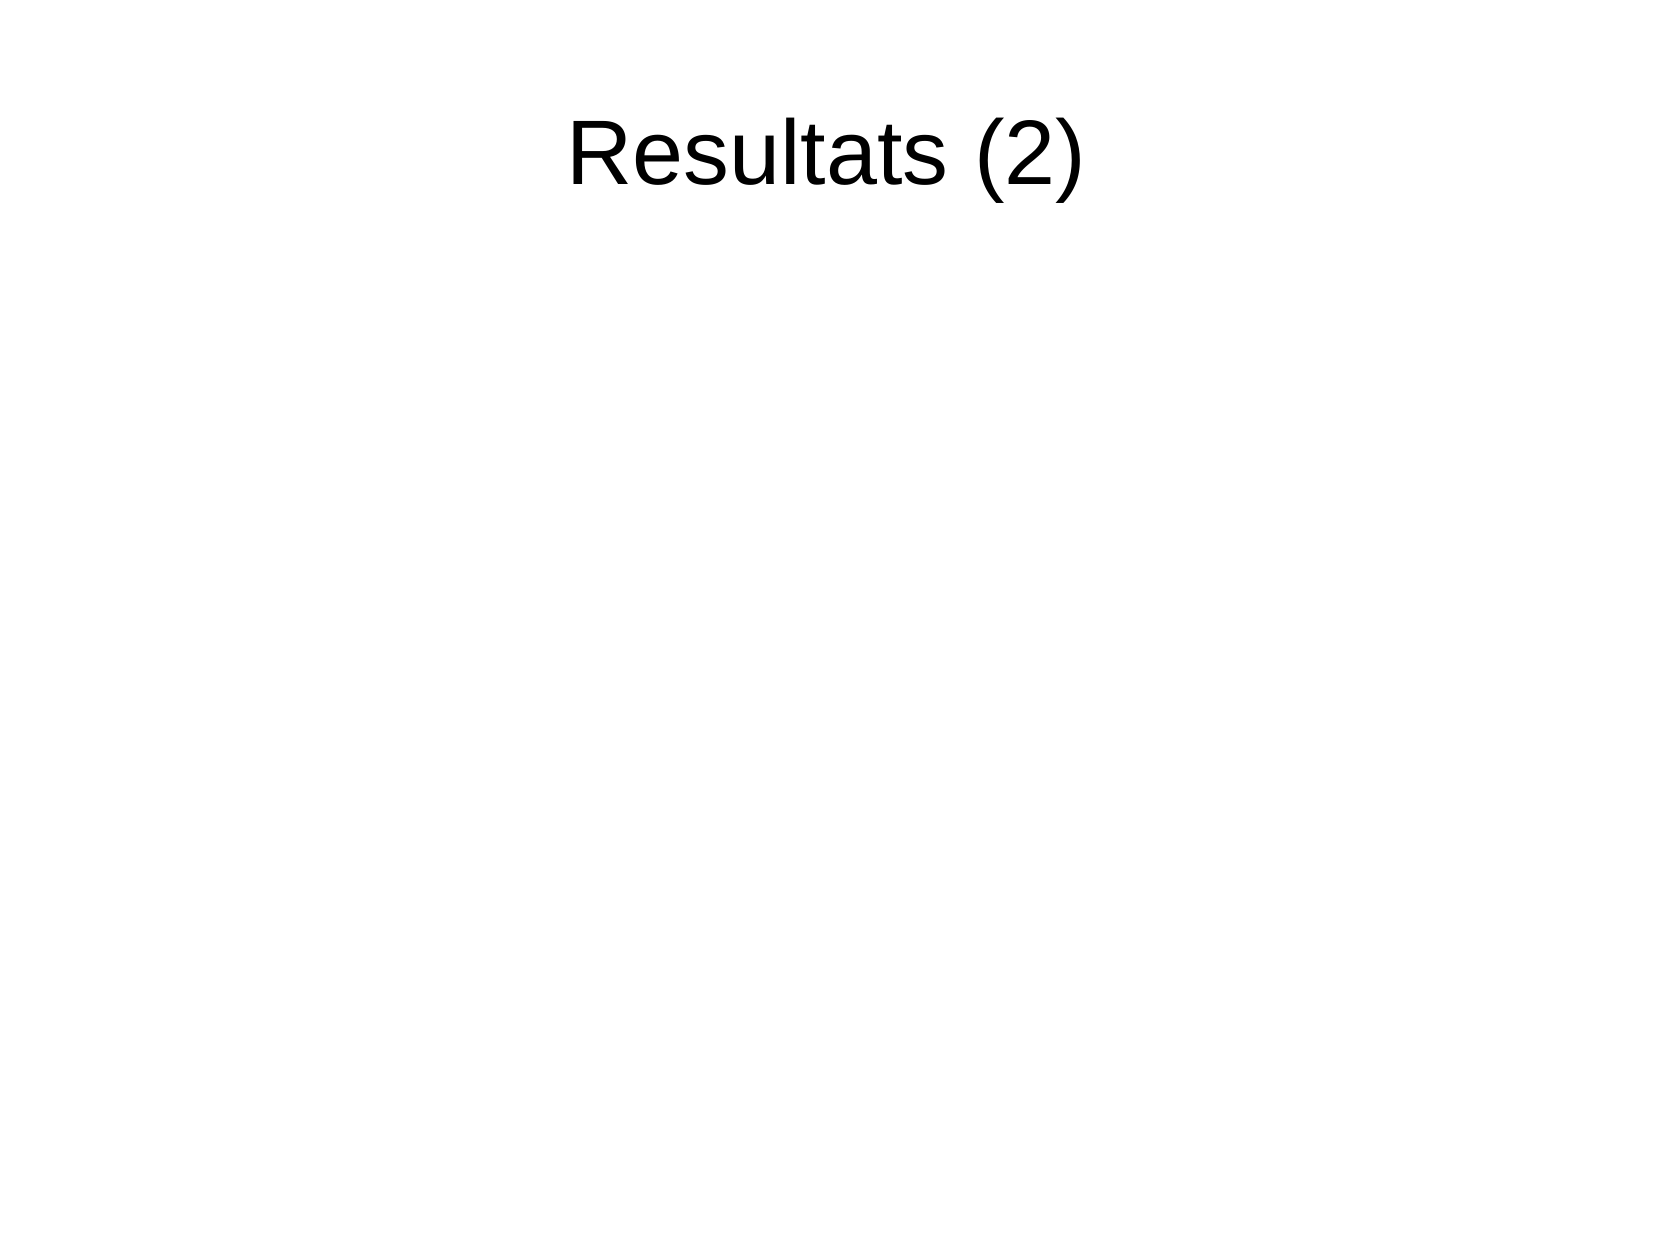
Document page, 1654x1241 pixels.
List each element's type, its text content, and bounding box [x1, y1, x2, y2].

title Resultats (2) [82, 49, 1571, 257]
